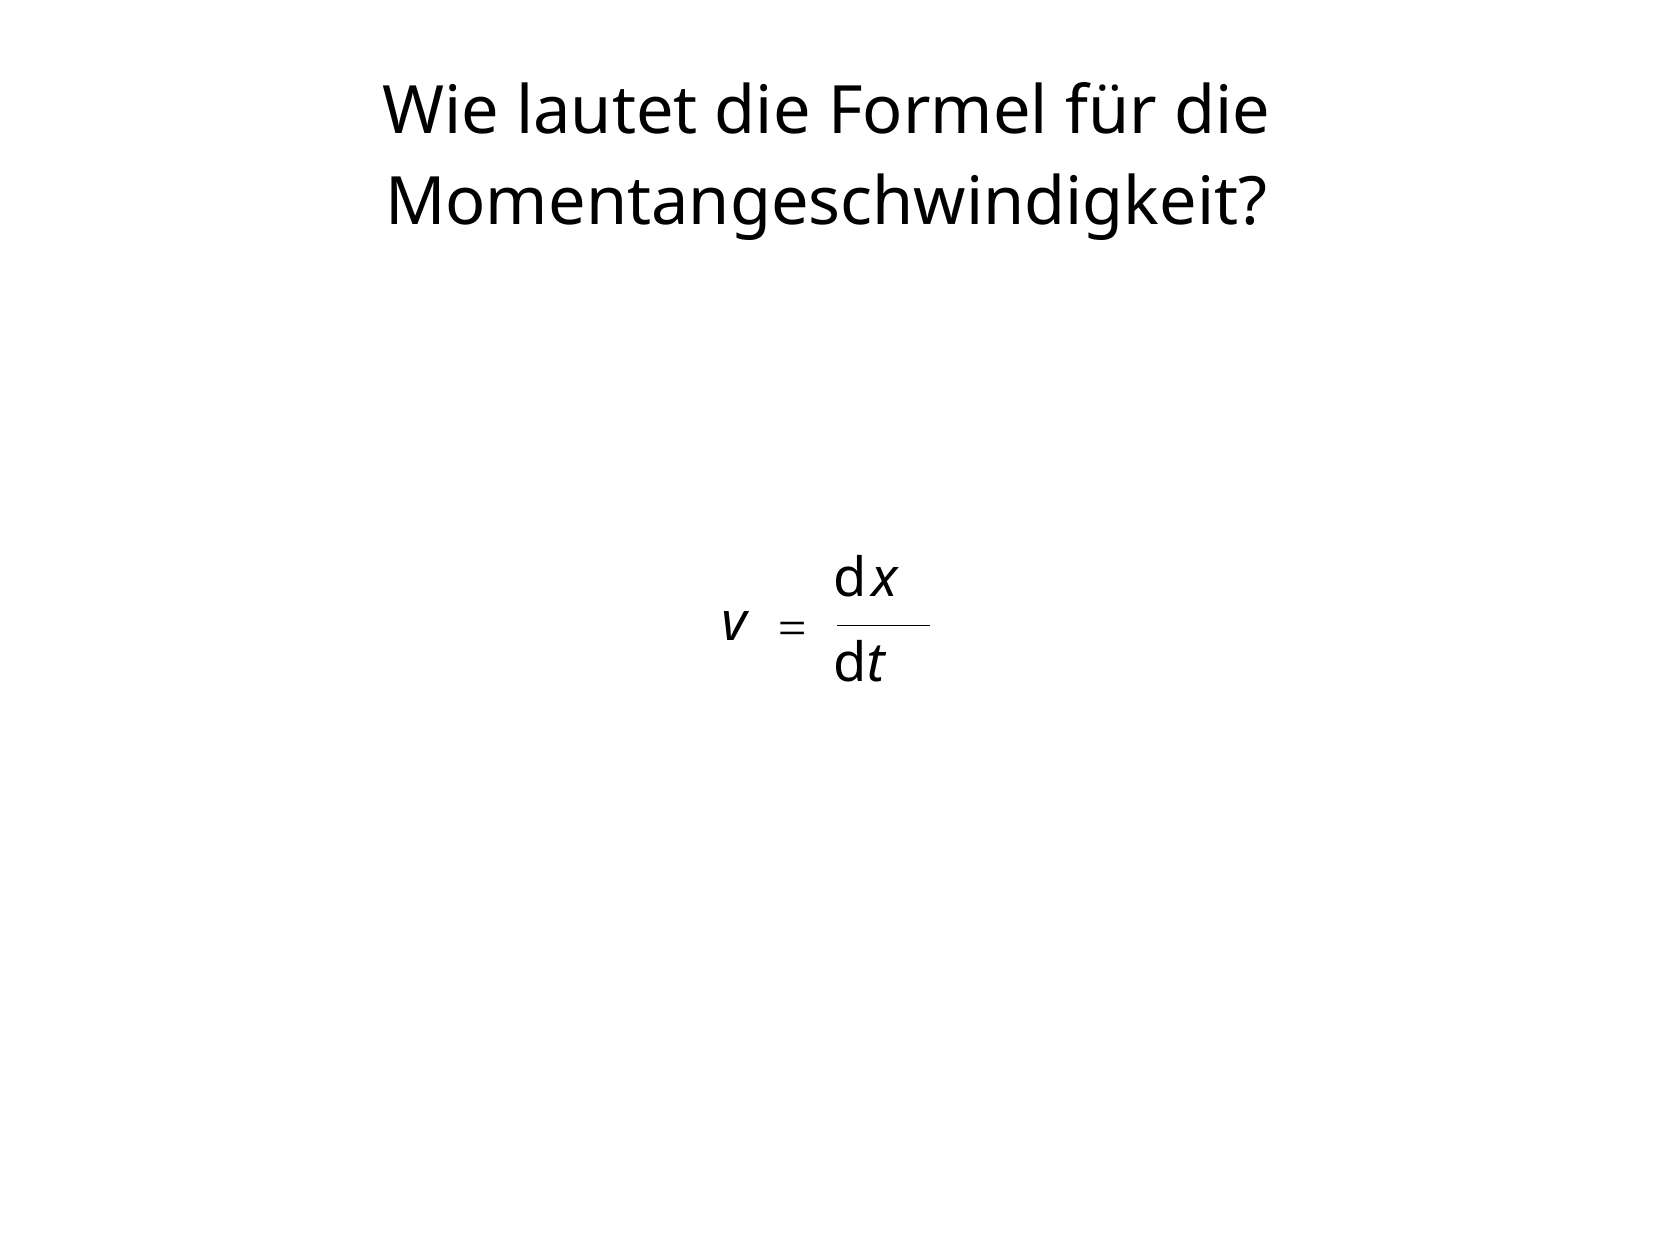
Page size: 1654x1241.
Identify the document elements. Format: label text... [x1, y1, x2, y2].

chart [715, 545, 939, 695]
title Wie lautet die Formel für die Momentangeschwindigkeit? [82, 49, 1571, 257]
